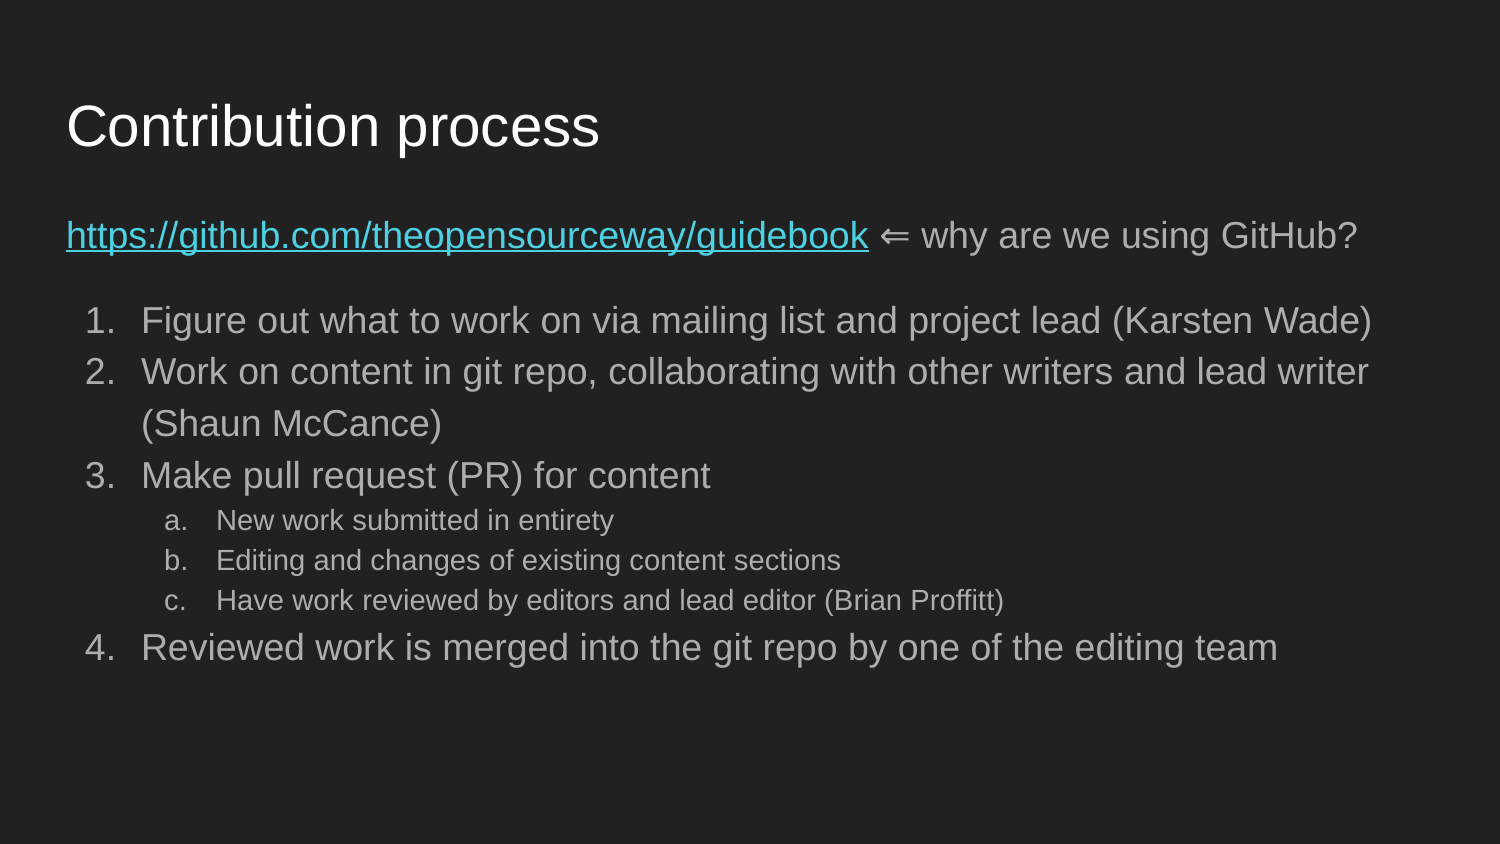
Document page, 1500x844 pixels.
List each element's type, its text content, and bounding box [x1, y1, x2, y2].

list https://github.com/theopensourceway/guidebook ⇐ why are we using GitHub? Figure out what to work on via mailing list and project lead (Karsten Wade) Work on content in git repo, collaborating with other writers and lead writer (Shaun McCance) Make pull request (PR) for content New work submitted in entirety Editing and changes of existing content sections Have work reviewed by editors and lead editor (Brian Proffitt) Reviewed work is merged into the git repo by one of the editing team [51, 189, 1449, 750]
title Contribution process [51, 72, 1449, 167]
